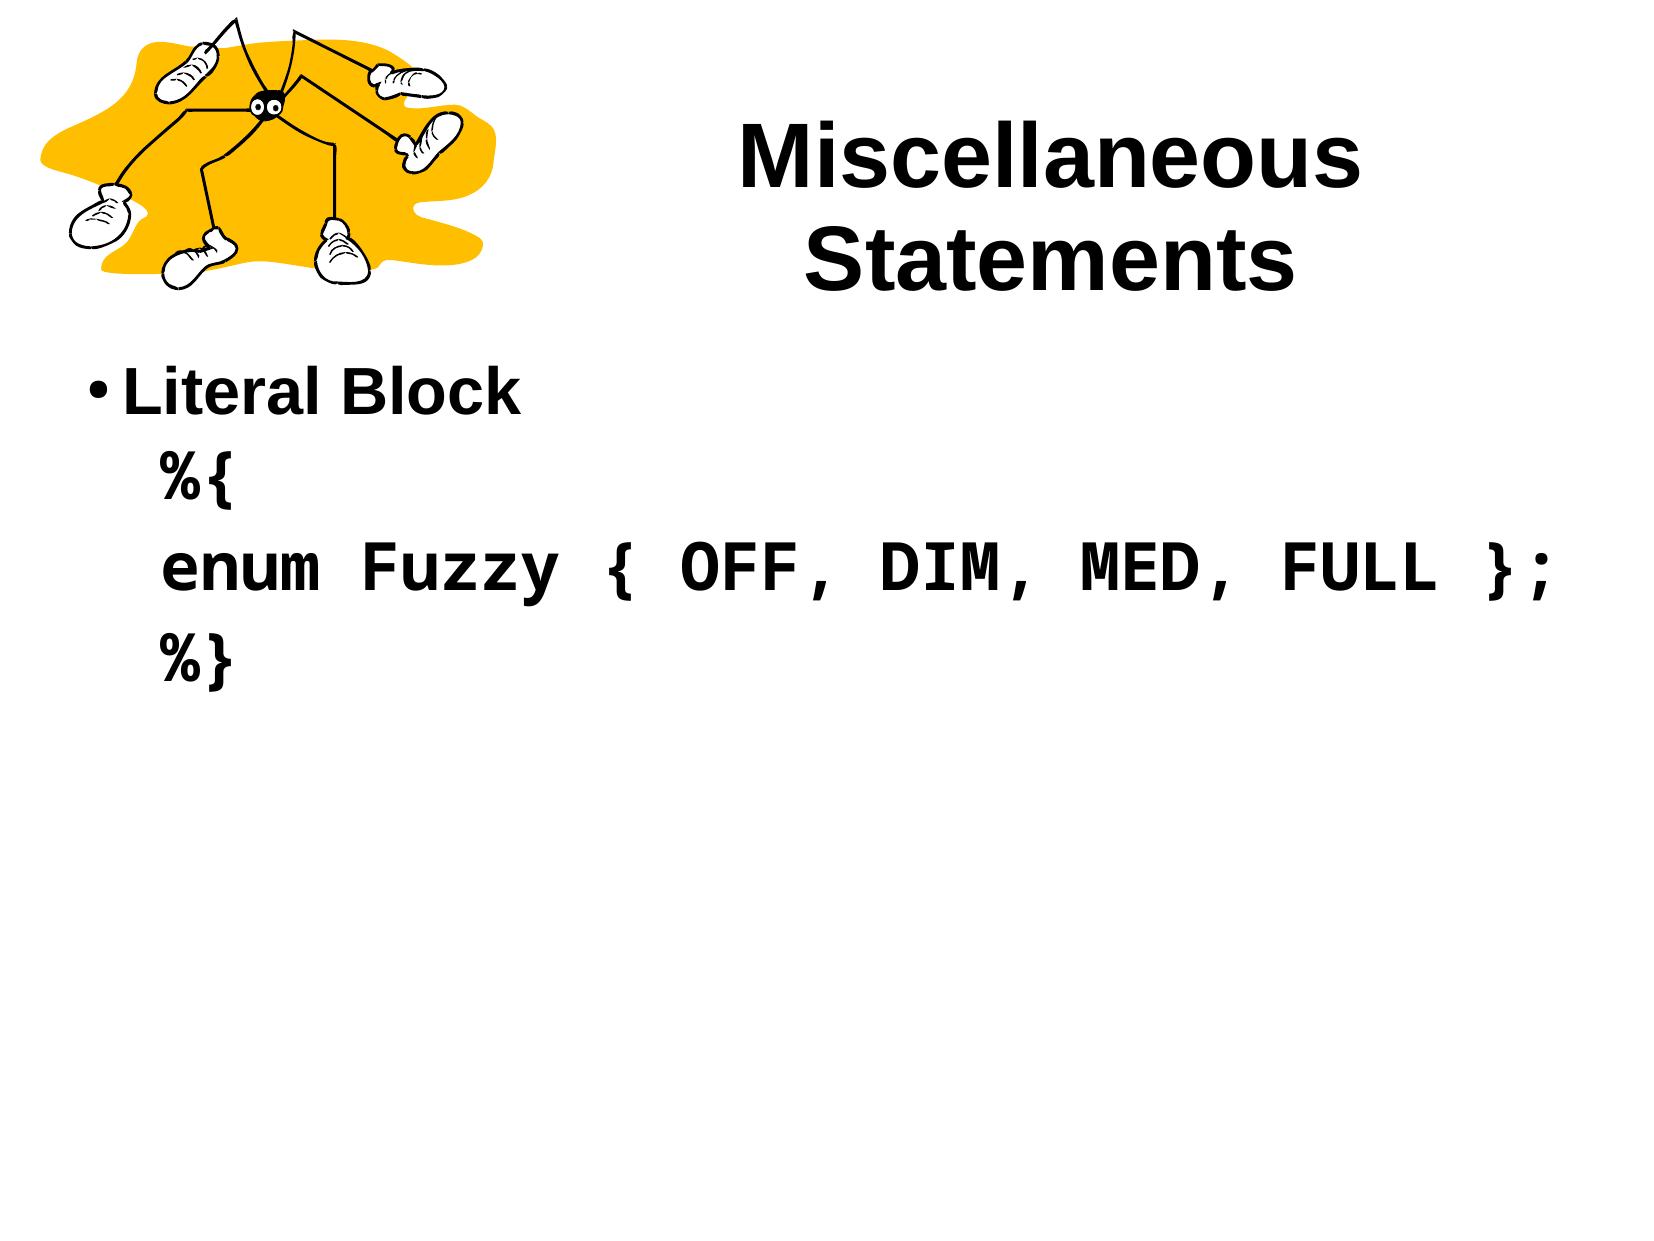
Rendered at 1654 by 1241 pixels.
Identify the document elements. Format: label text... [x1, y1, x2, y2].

picture [40, 17, 497, 291]
subtitle Literal Block %{ enum Fuzzy { OFF, DIM, MED, FULL }; %} [86, 299, 1575, 1204]
title Miscellaneous Statements [531, 49, 1571, 299]
